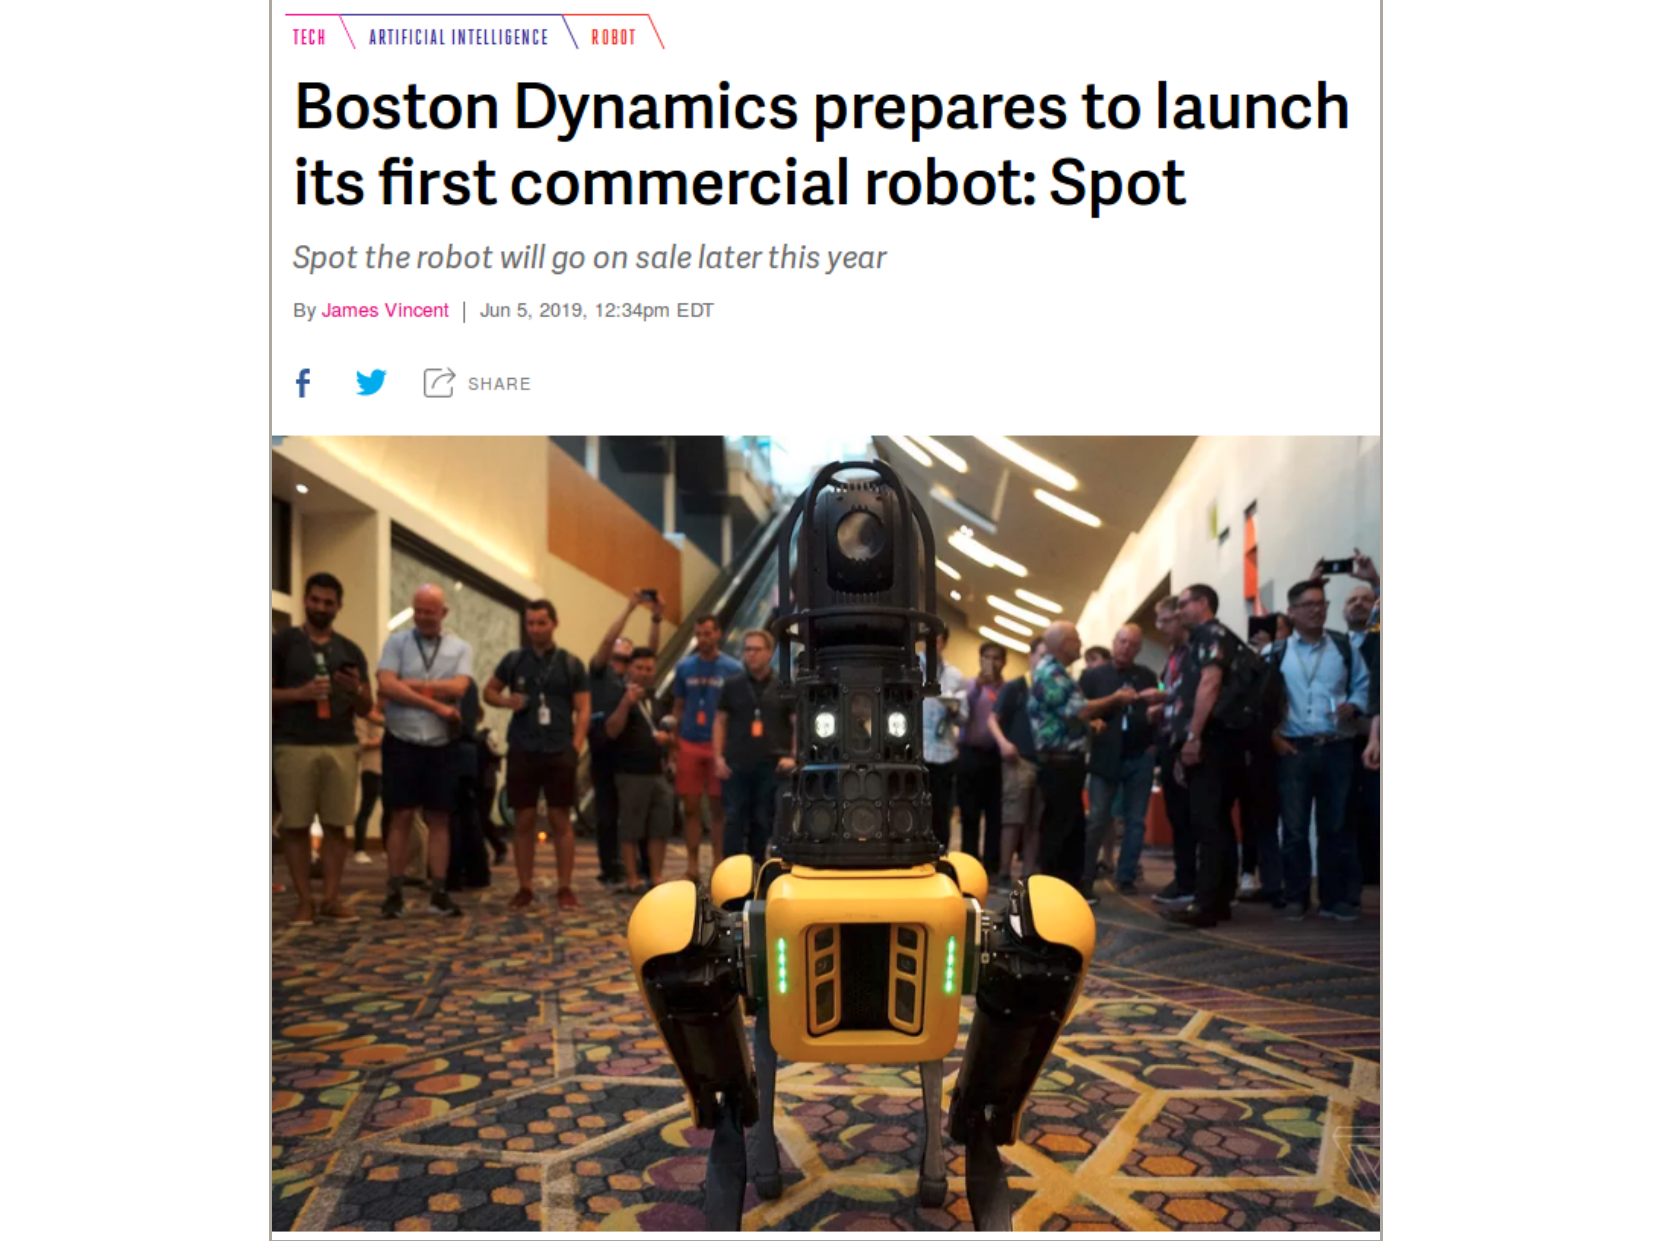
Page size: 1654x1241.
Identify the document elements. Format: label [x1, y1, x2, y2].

picture [272, 0, 1381, 1241]
